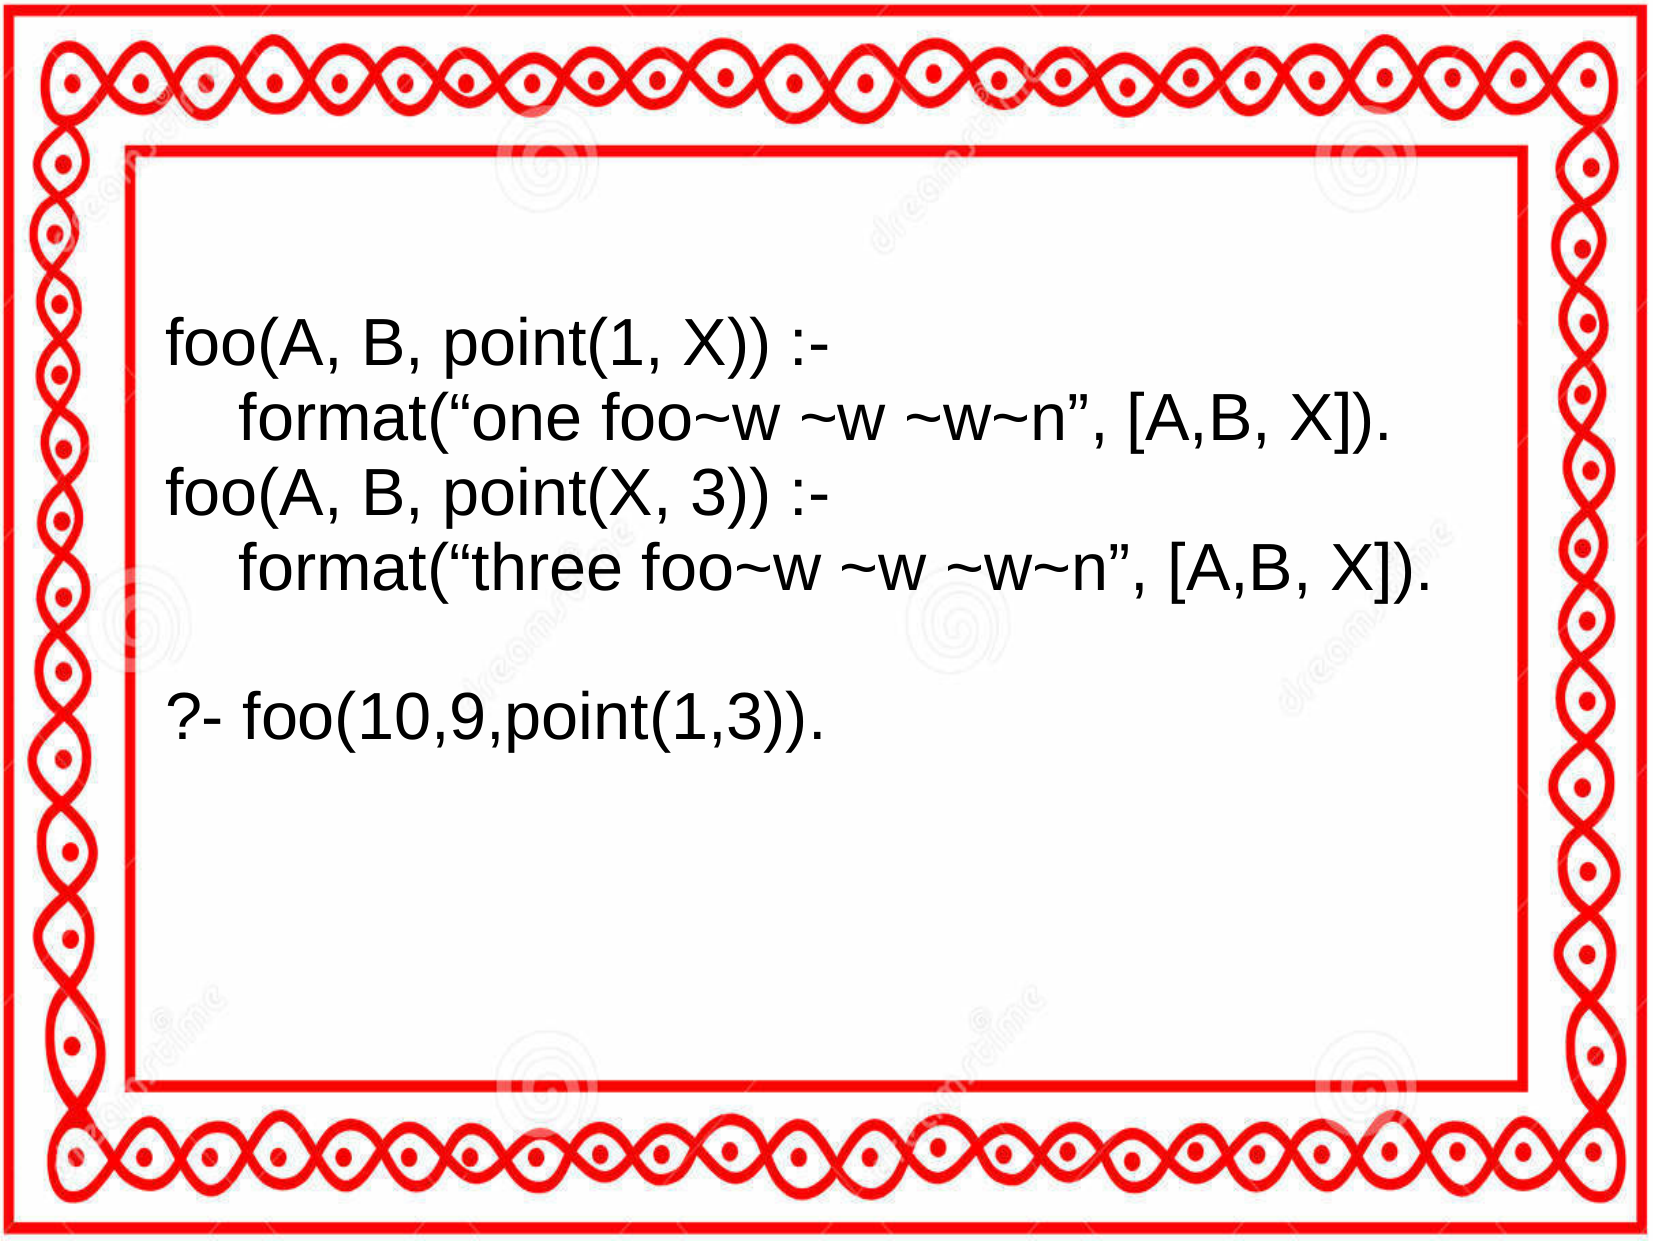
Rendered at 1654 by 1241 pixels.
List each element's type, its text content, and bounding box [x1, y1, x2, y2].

subtitle foo(A, B, point(1, X)) :- format(“one foo~w ~w ~w~n”, [A,B, X]). foo(A, B, point(X, 3)) :- format(“three foo~w ~w ~w~n”, [A,B, X]). ?- foo(10,9,point(1,3)). [165, 49, 1571, 1010]
picture [0, 0, 1654, 1241]
